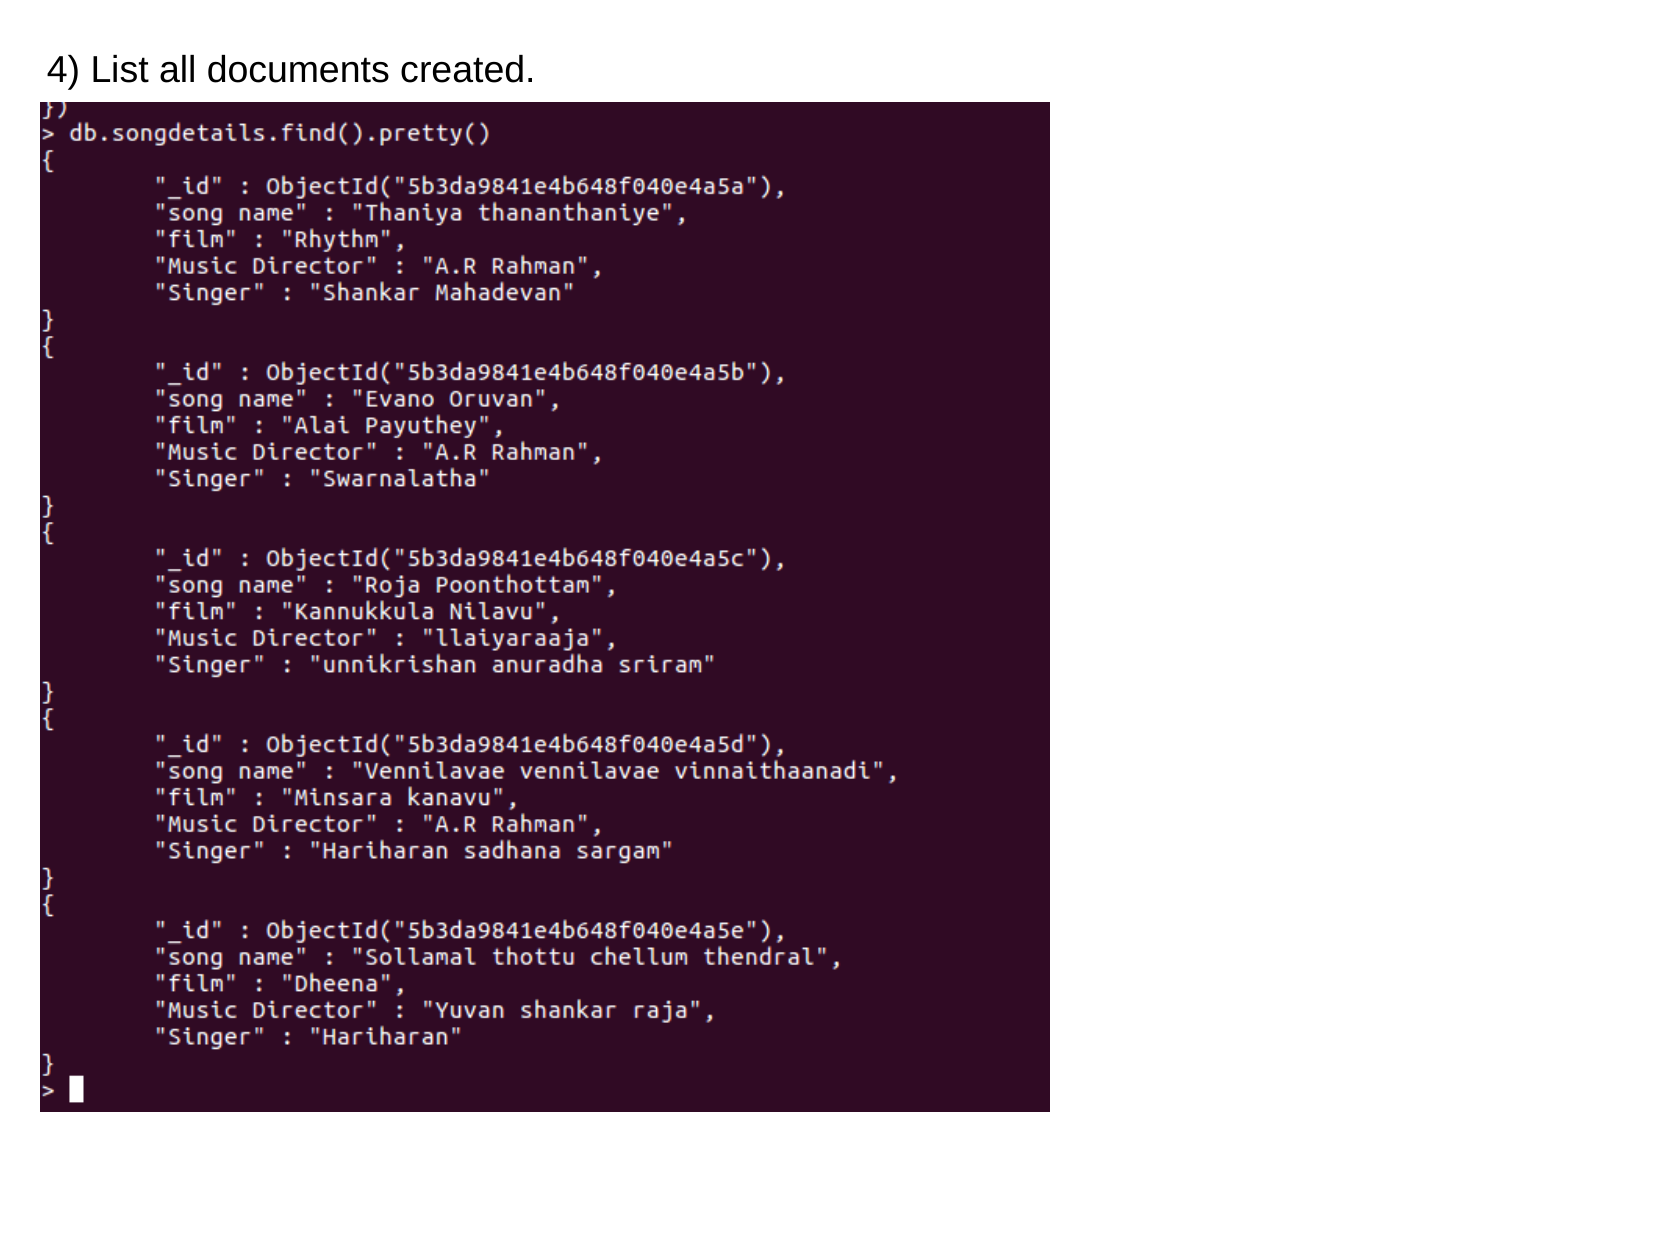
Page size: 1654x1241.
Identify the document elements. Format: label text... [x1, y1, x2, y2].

picture [40, 102, 1050, 1112]
text_box 4) List all documents created. [32, 41, 551, 141]
